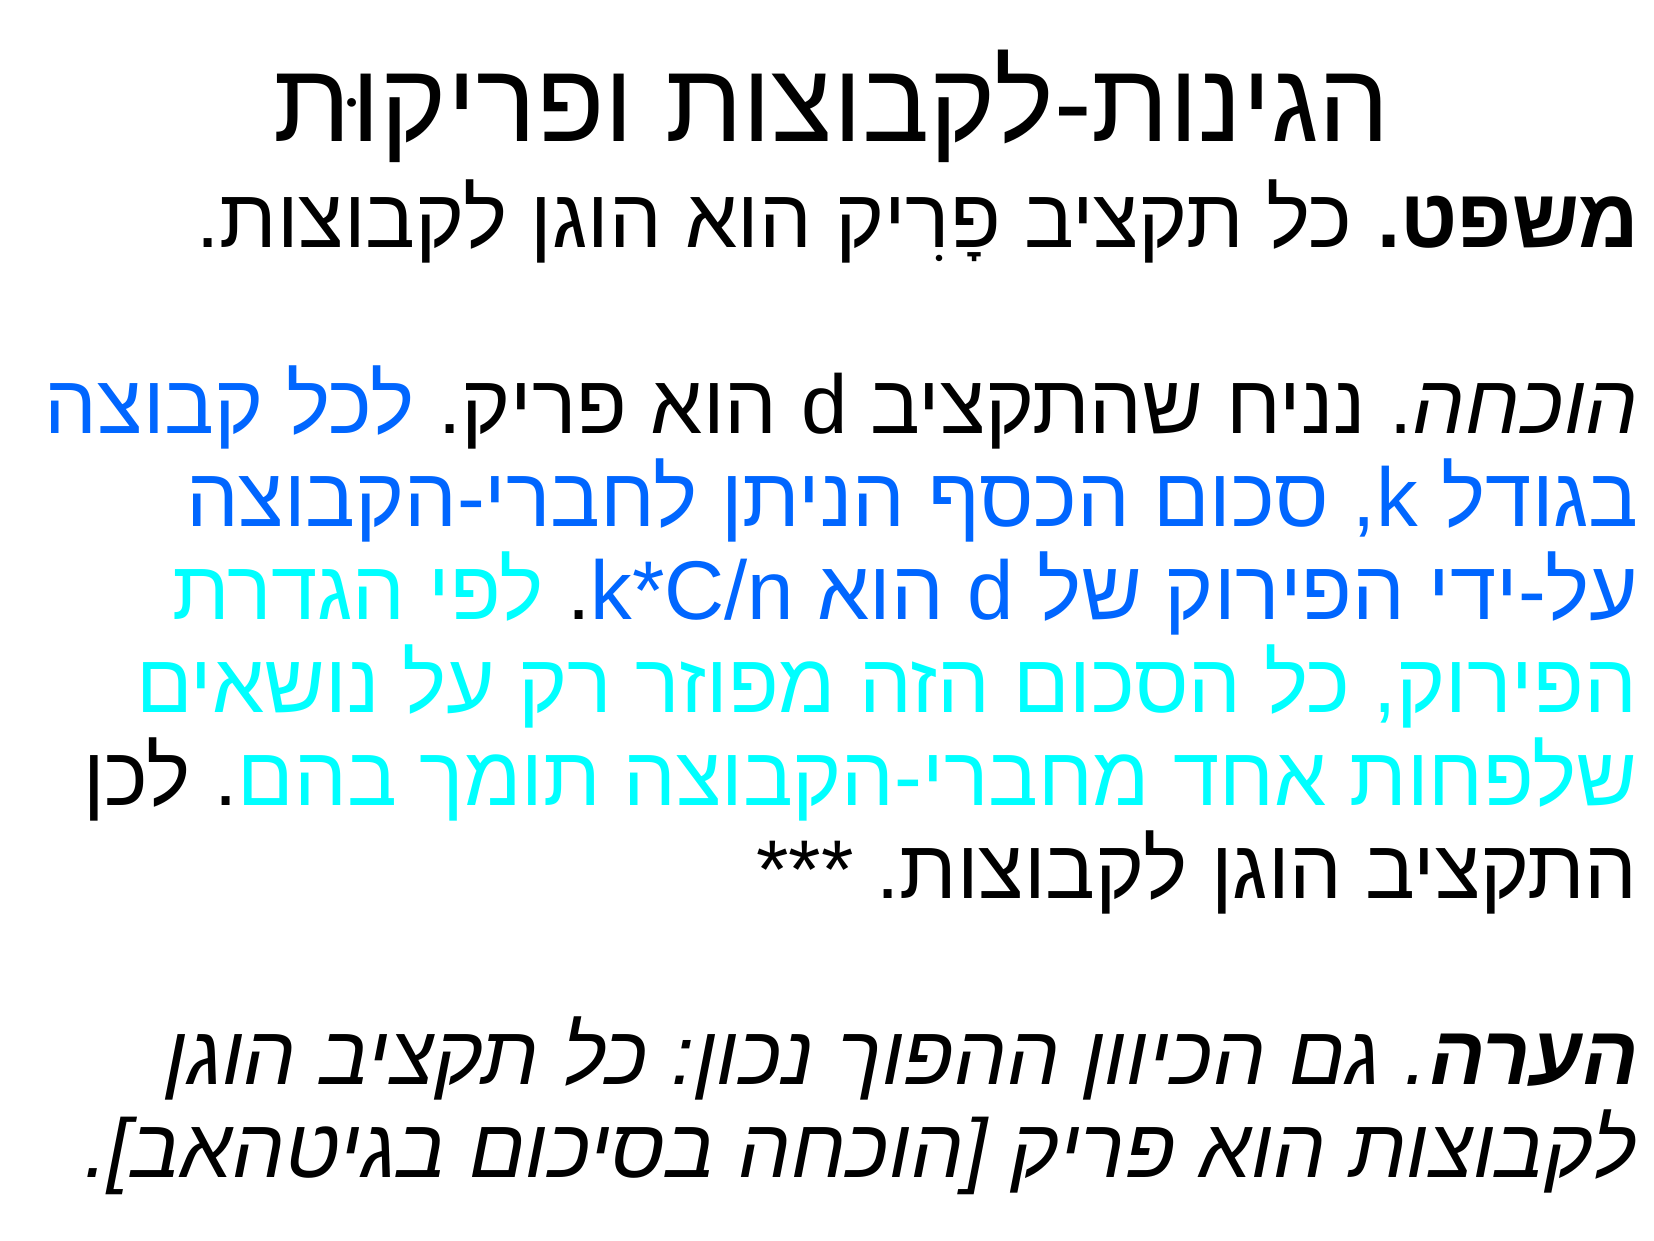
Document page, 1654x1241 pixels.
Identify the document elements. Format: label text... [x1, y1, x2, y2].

text_box משפט. כל תקציב פָרִיק הוא הוגן לקבוצות. הוכחה. נניח שהתקציב d הוא פריק. לכל קבוצה בגודל k, סכום הכסף הניתן לחברי-הקבוצה על-ידי הפירוק של d הוא k*C/n. לפי הגדרת הפירוק, כל הסכום הזה מפוזר רק על נושאים שלפחות אחד מחברי-הקבוצה תומך בהם. לכן התקציב הוגן לקבוצות. *** הערה. גם הכיוון ההפוך נכון: כל תקציב הוגן לקבוצות הוא פריק [הוכחה בסיכום בגיטהאב]. [18, 165, 1654, 1203]
title הגינות-לקבוצות ופריקוּת [45, 0, 1621, 165]
